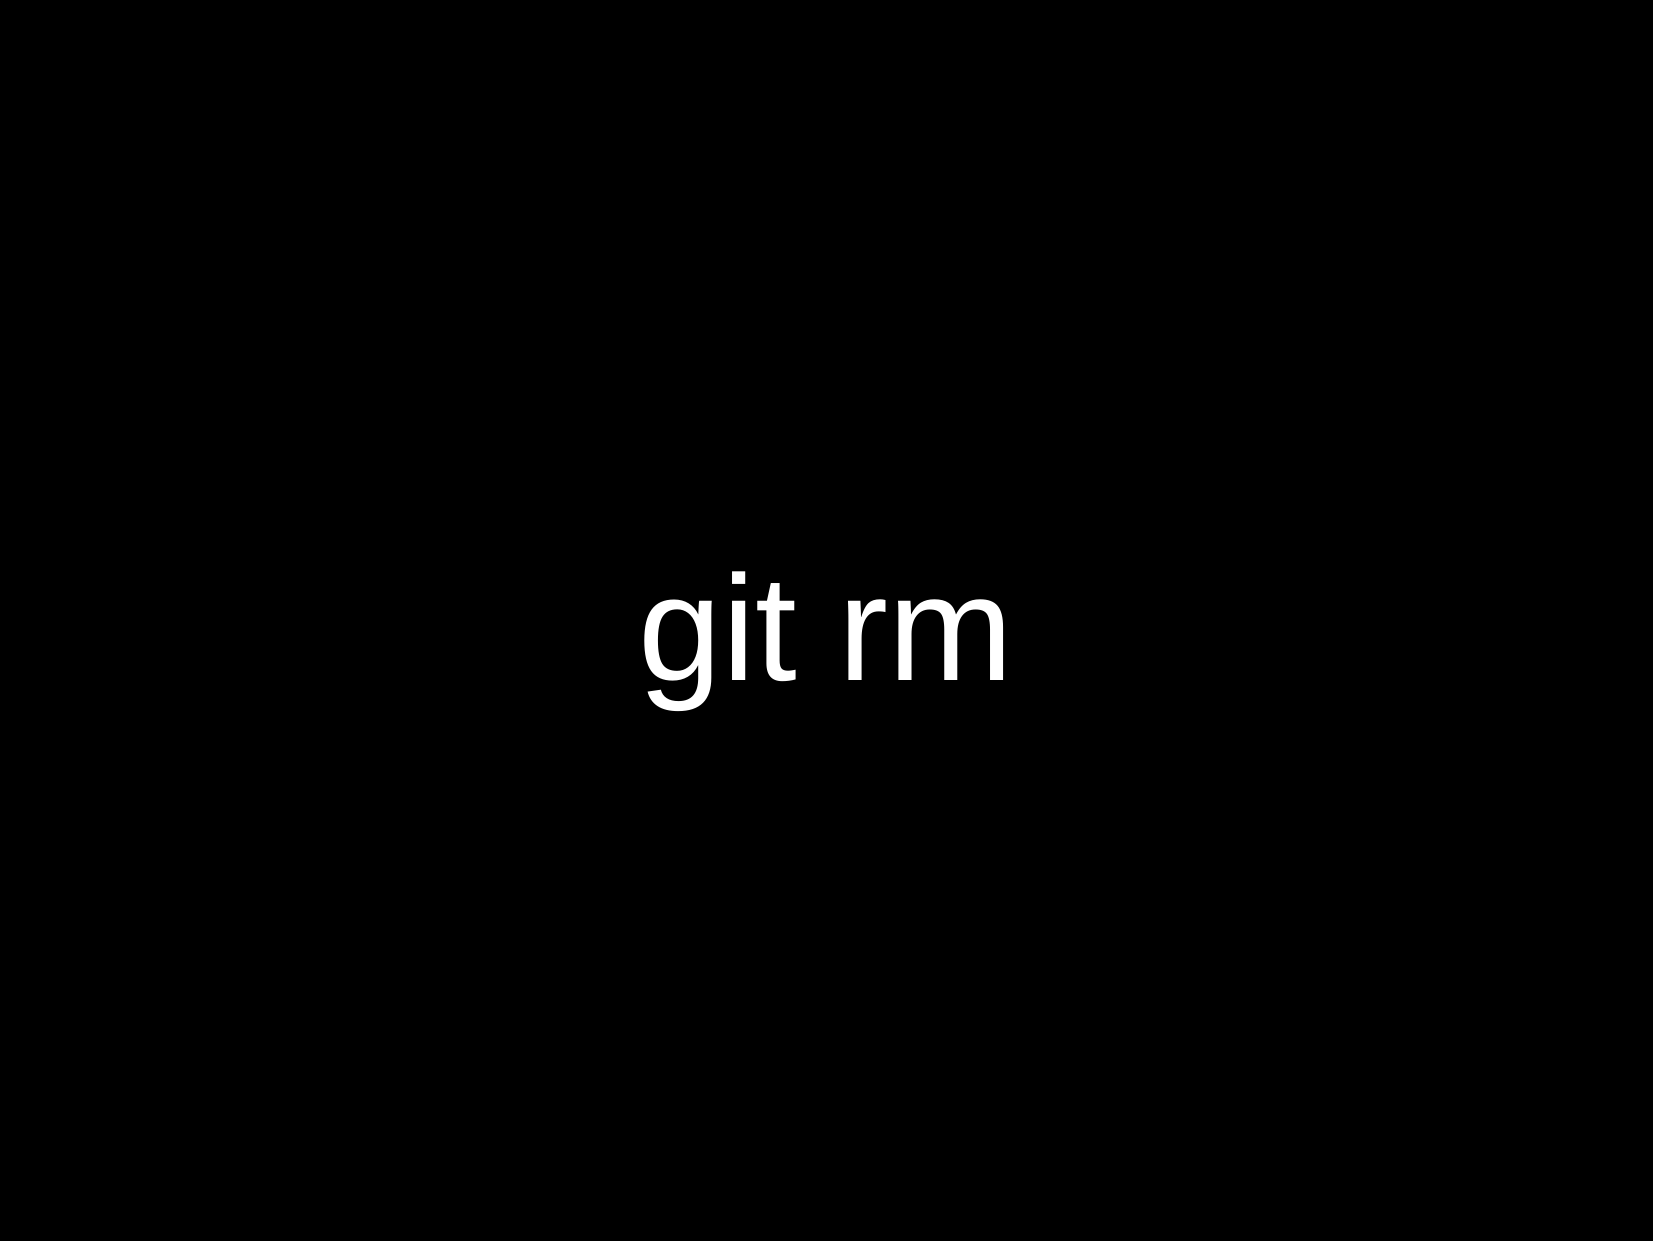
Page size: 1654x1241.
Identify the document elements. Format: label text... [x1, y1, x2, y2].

title git rm [82, 525, 1571, 733]
